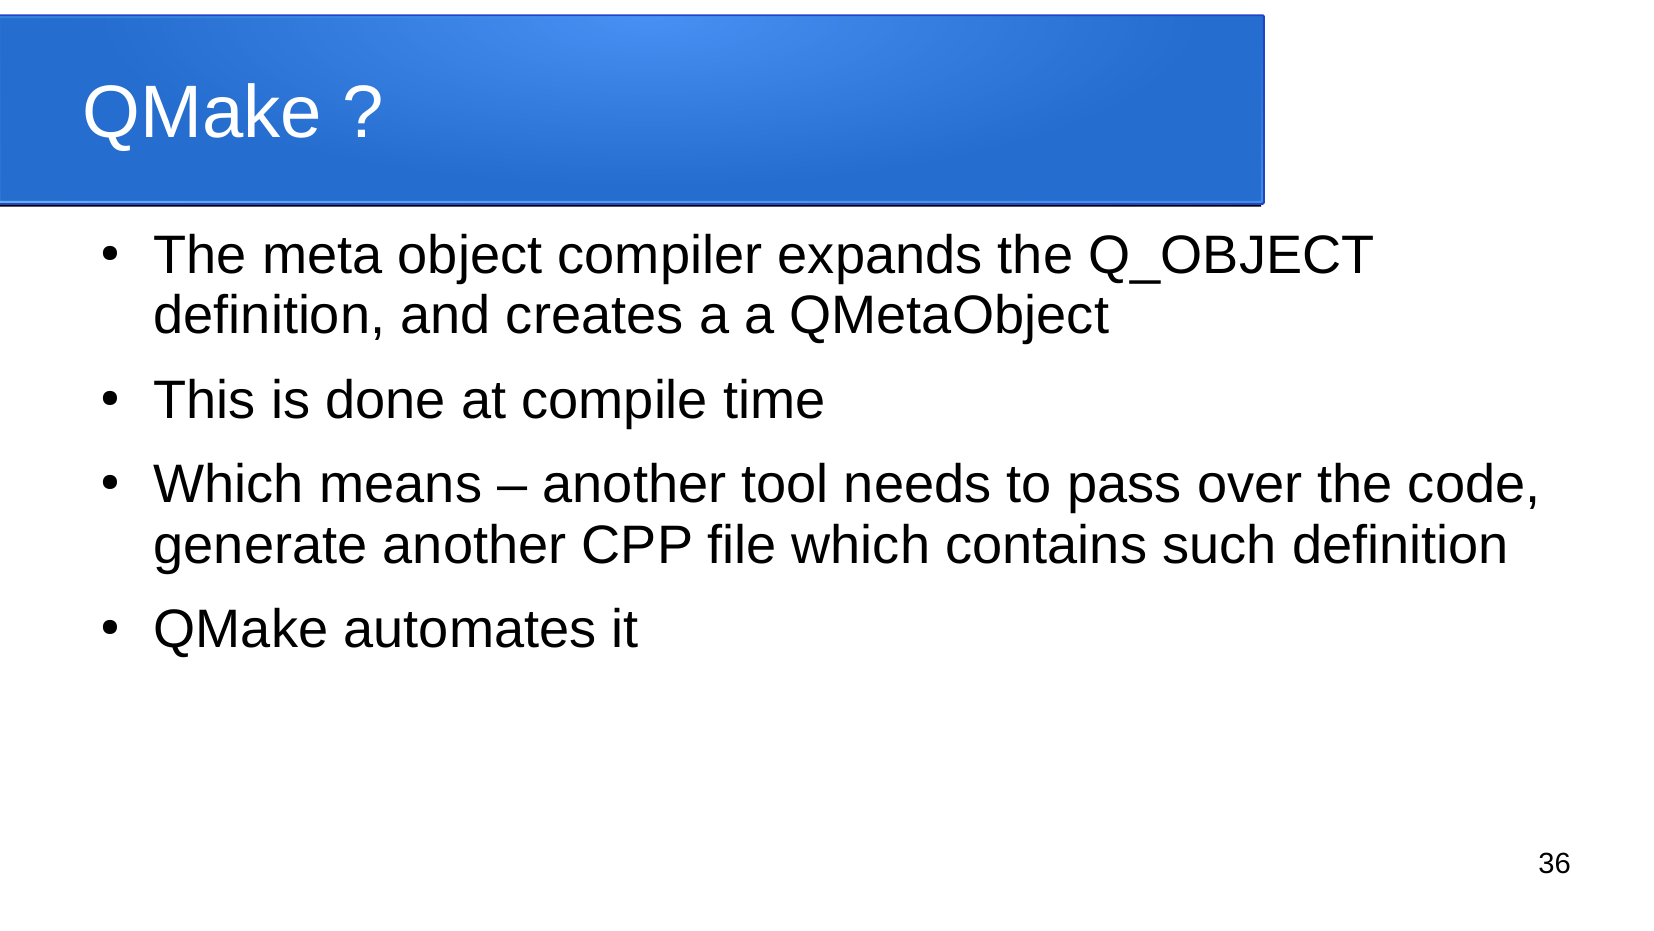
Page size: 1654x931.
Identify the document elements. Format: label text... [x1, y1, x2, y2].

list The meta object compiler expands the Q_OBJECT definition, and creates a a QMetaObject This is done at compile time Which means – another tool needs to pass over the code, generate another CPP file which contains such definition QMake automates it [82, 224, 1571, 764]
title QMake ? [82, 35, 1235, 189]
